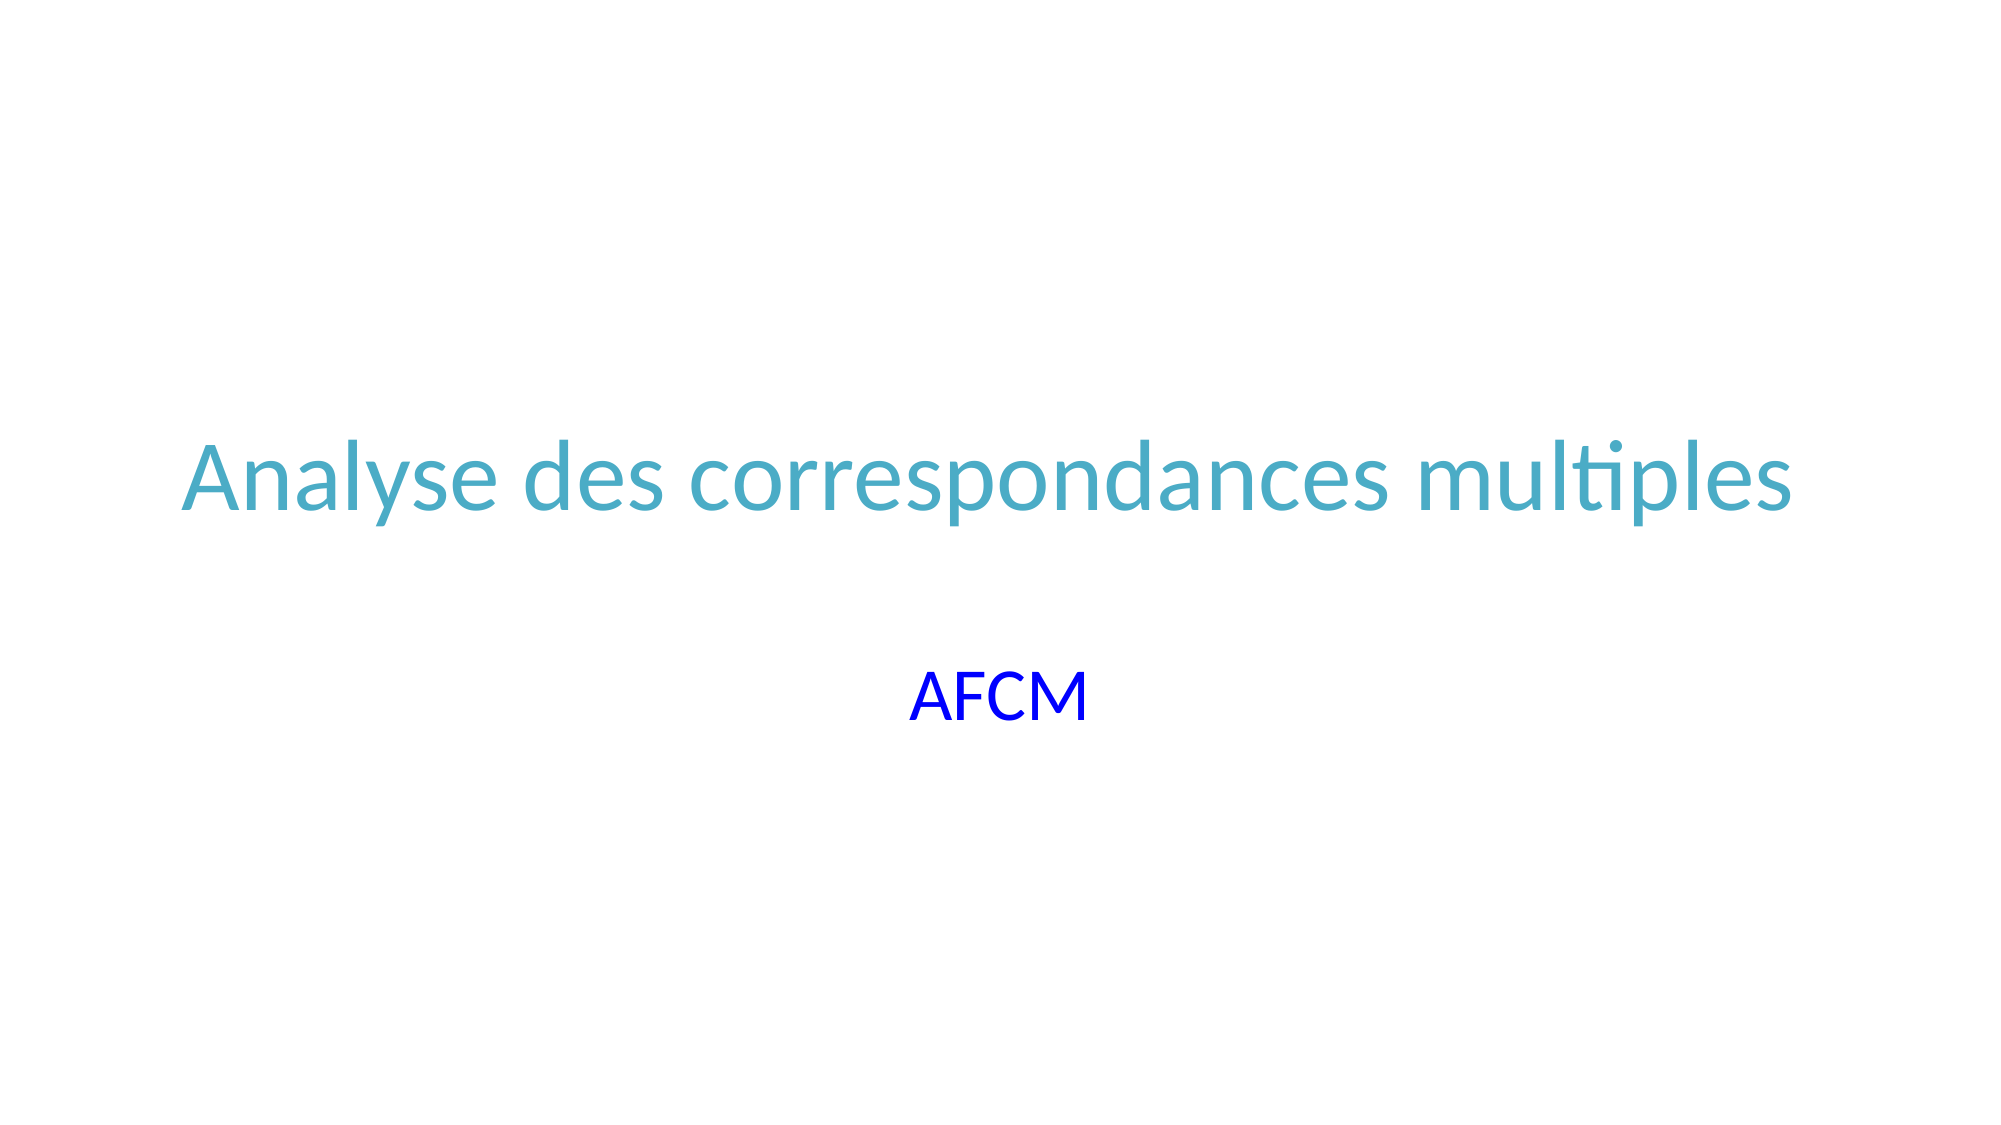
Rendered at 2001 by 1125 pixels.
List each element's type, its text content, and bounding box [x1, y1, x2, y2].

subtitle AFCM [300, 637, 1700, 925]
title Analyse des correspondances multiples [150, 349, 1850, 591]
